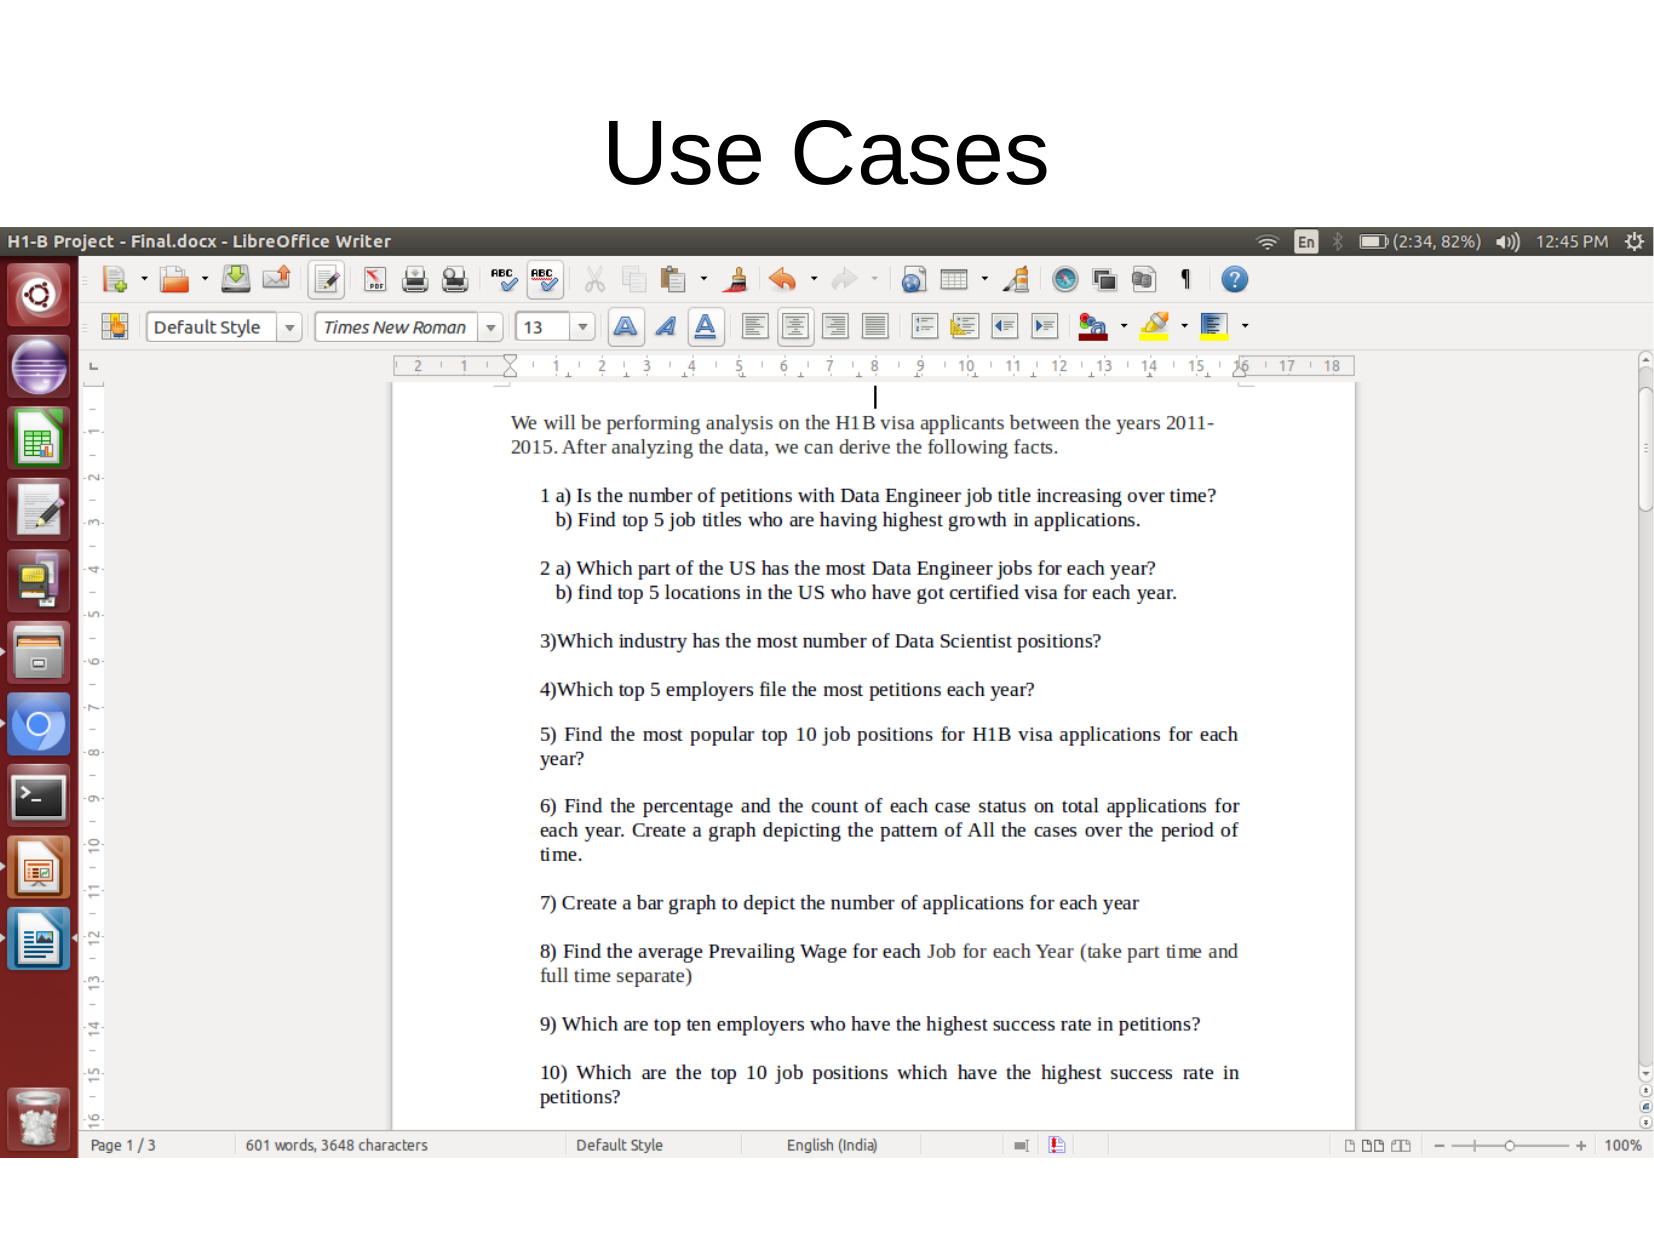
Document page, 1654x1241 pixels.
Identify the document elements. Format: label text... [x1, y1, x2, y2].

picture [0, 227, 1654, 1158]
title Use Cases [82, 49, 1571, 227]
